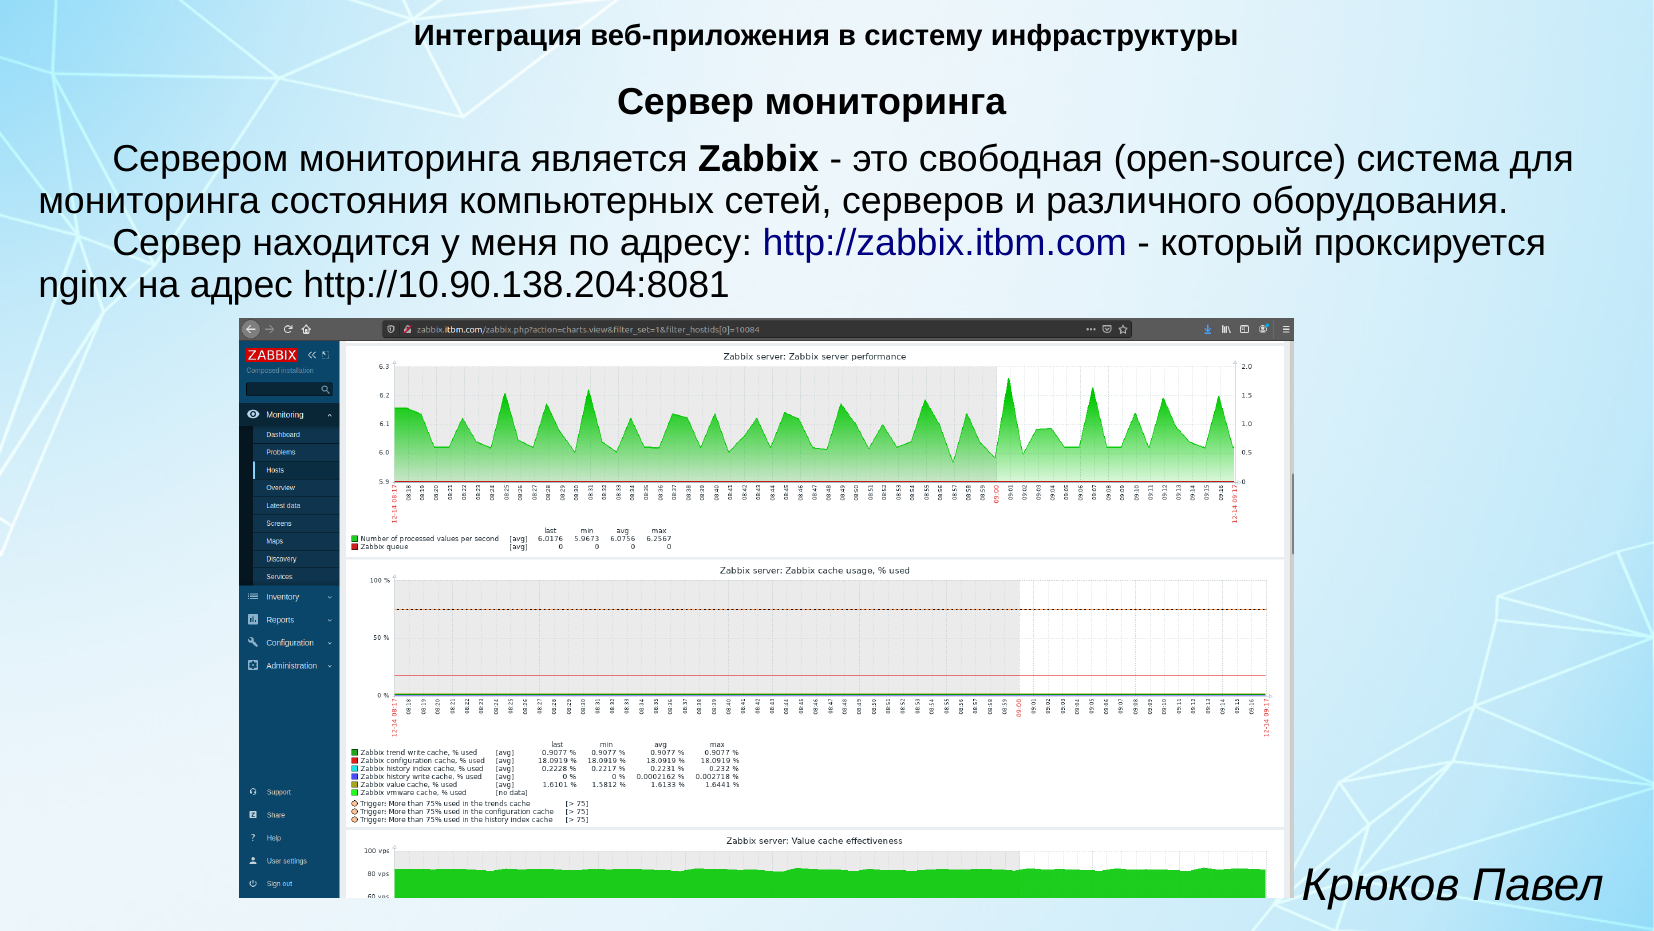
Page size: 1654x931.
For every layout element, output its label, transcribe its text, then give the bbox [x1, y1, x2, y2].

title Интеграция веб-приложения в систему инфраструктуры [11, 11, 1642, 60]
text_box Сервер мониторинга [602, 73, 1028, 129]
subtitle Крюков Павел [1251, 838, 1654, 931]
picture [0, 0, 1654, 931]
text_box Сервером мониторинга является Zabbix - это свободная (open-source) система для мониторинга состояния компьютерных сетей, серверов и различного оборудования. Сервер находится у меня по адресу: http://zabbix.itbm.com - который проксируется nginx на адрес http://10.90.138.204:8081 [23, 129, 1630, 319]
